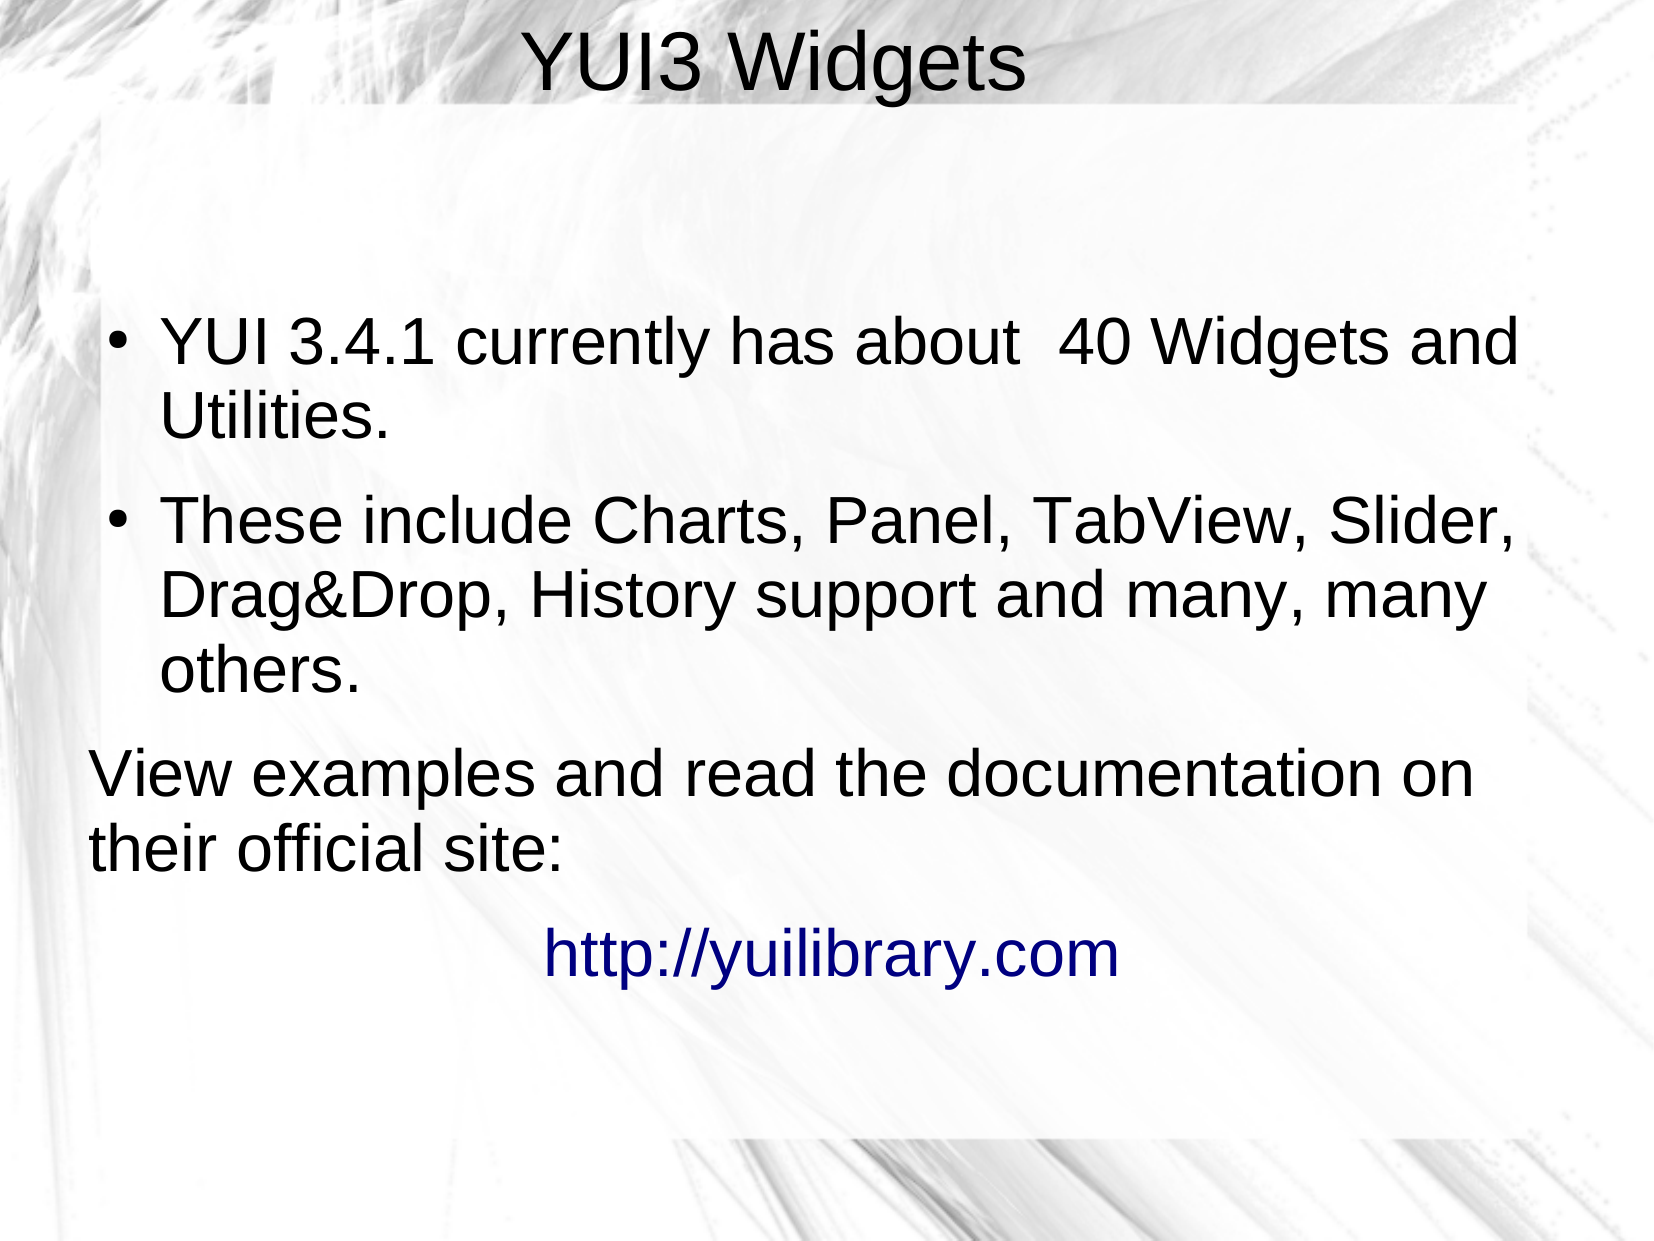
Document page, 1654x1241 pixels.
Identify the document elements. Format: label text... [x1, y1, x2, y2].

picture [0, 0, 1654, 1241]
title YUI3 Widgets [29, 15, 1518, 109]
list YUI 3.4.1 currently has about 40 Widgets and Utilities. These include Charts, Panel, TabView, Slider, Drag&Drop, History support and many, many others. View examples and read the documentation on their official site: http://yuilibrary.com [88, 303, 1577, 1123]
